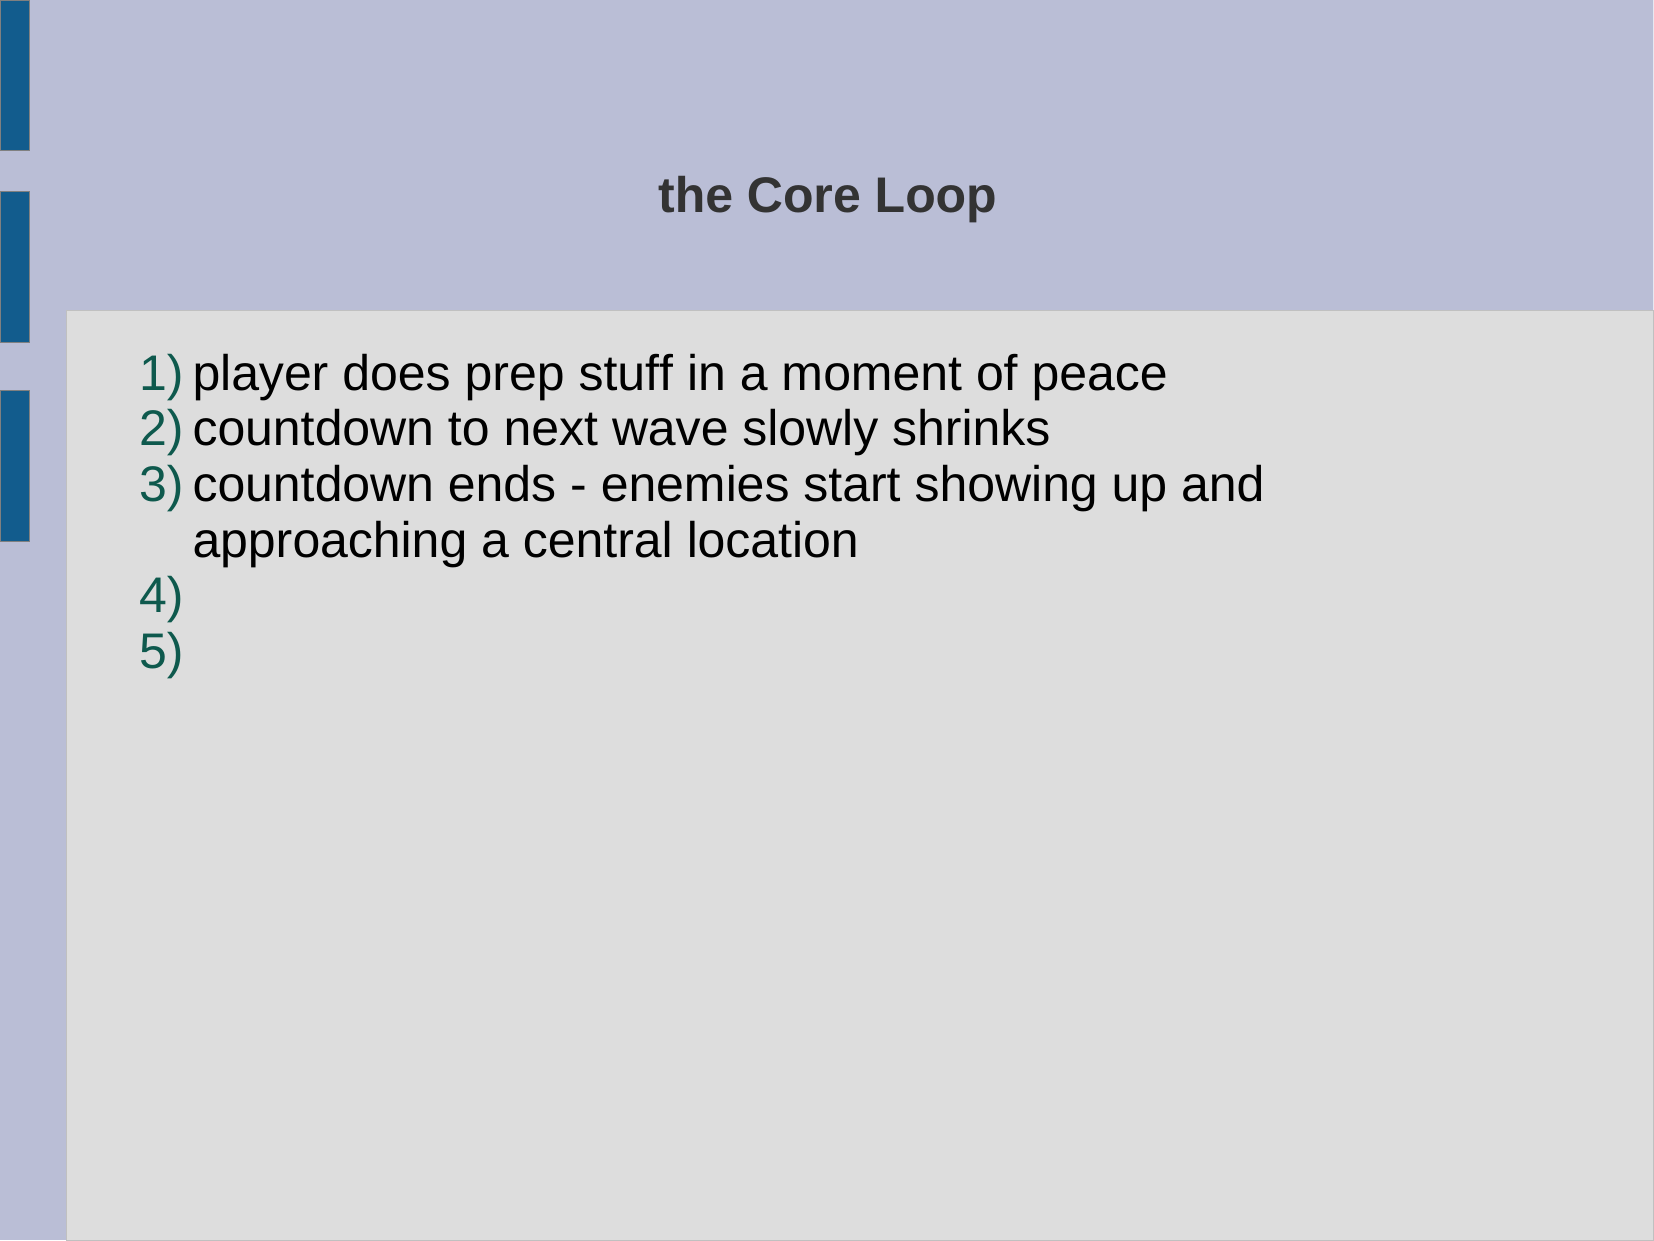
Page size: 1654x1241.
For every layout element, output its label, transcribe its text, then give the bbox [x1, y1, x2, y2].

list player does prep stuff in a moment of peace countdown to next wave slowly shrinks countdown ends - enemies start showing up and approaching a central location [121, 344, 1534, 1127]
title the Core Loop [121, 91, 1534, 299]
